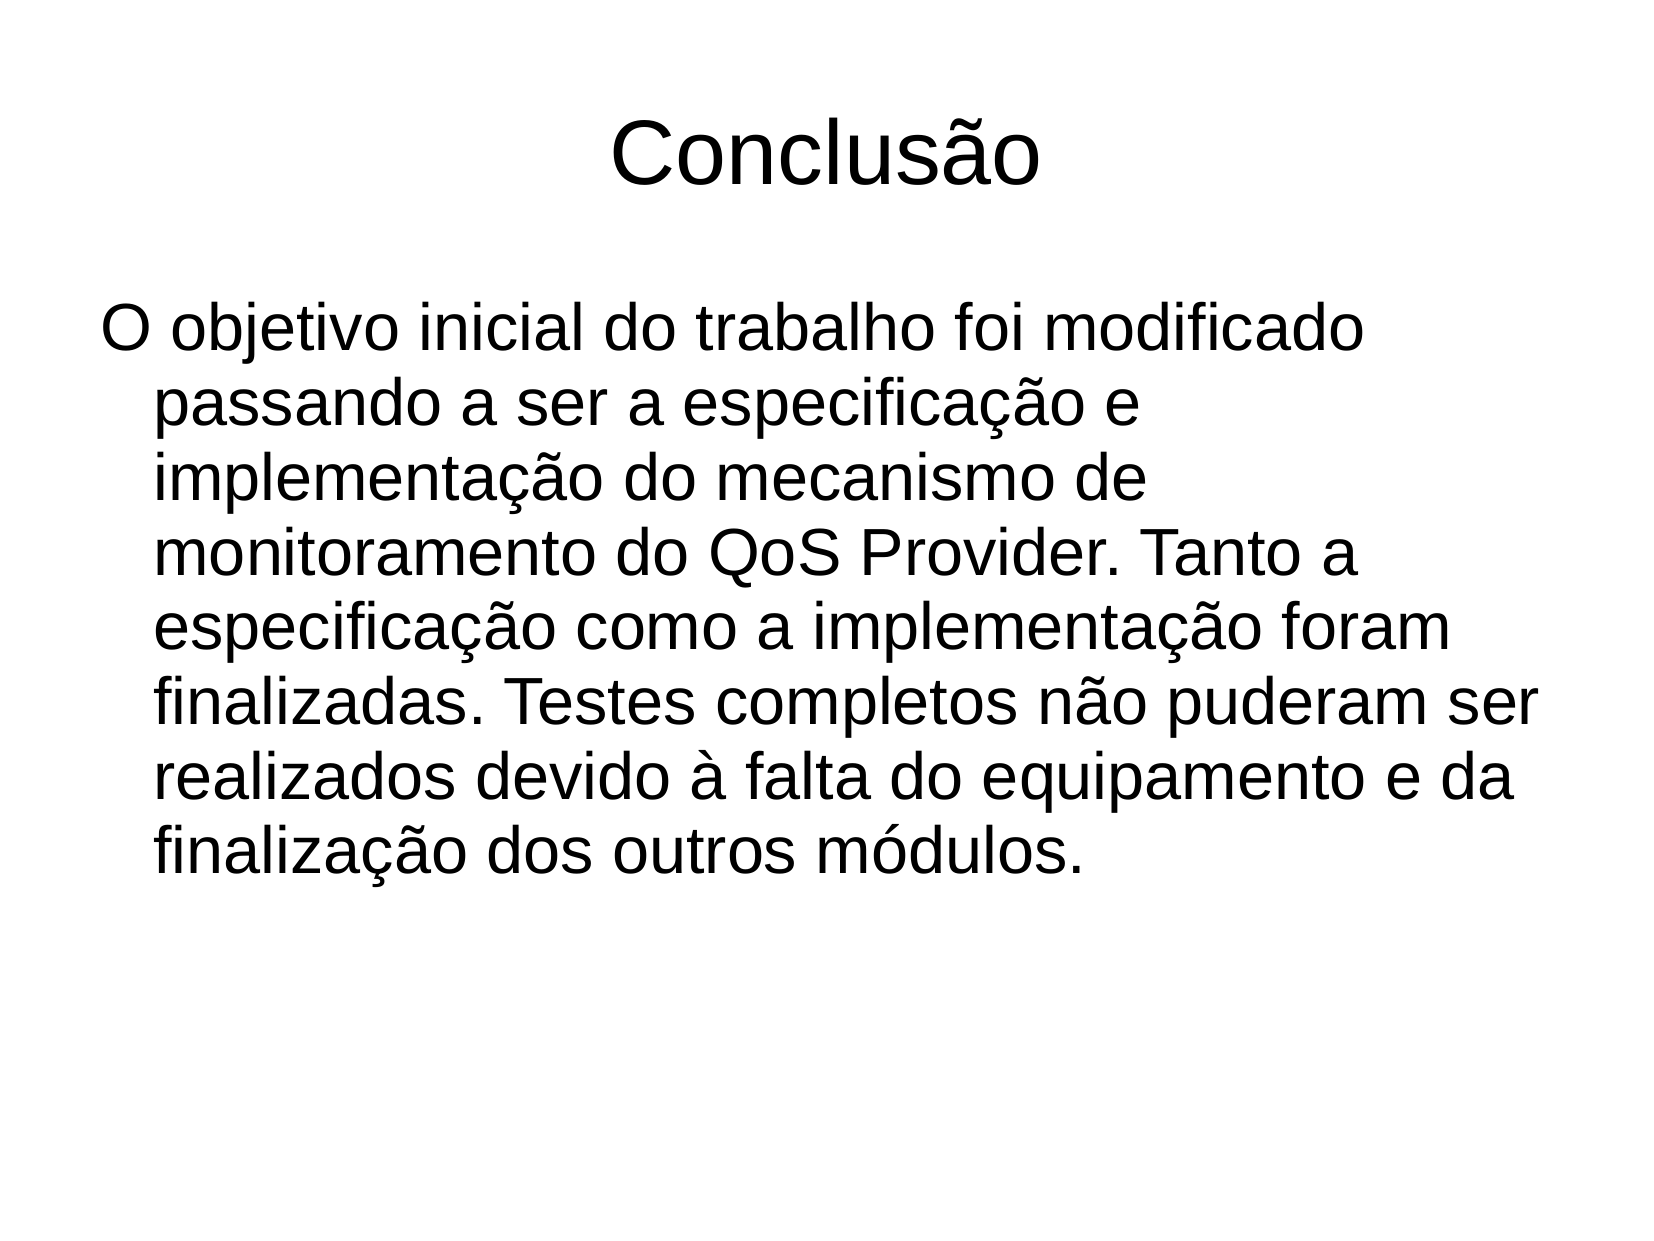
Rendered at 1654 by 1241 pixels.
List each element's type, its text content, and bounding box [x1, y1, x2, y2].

title Conclusão [82, 56, 1571, 250]
list O objetivo inicial do trabalho foi modificado passando a ser a especificação e implementação do mecanismo de monitoramento do QoS Provider. Tanto a especificação como a implementação foram finalizadas. Testes completos não puderam ser realizados devido à falta do equipamento e da finalização dos outros módulos. [82, 290, 1571, 1094]
